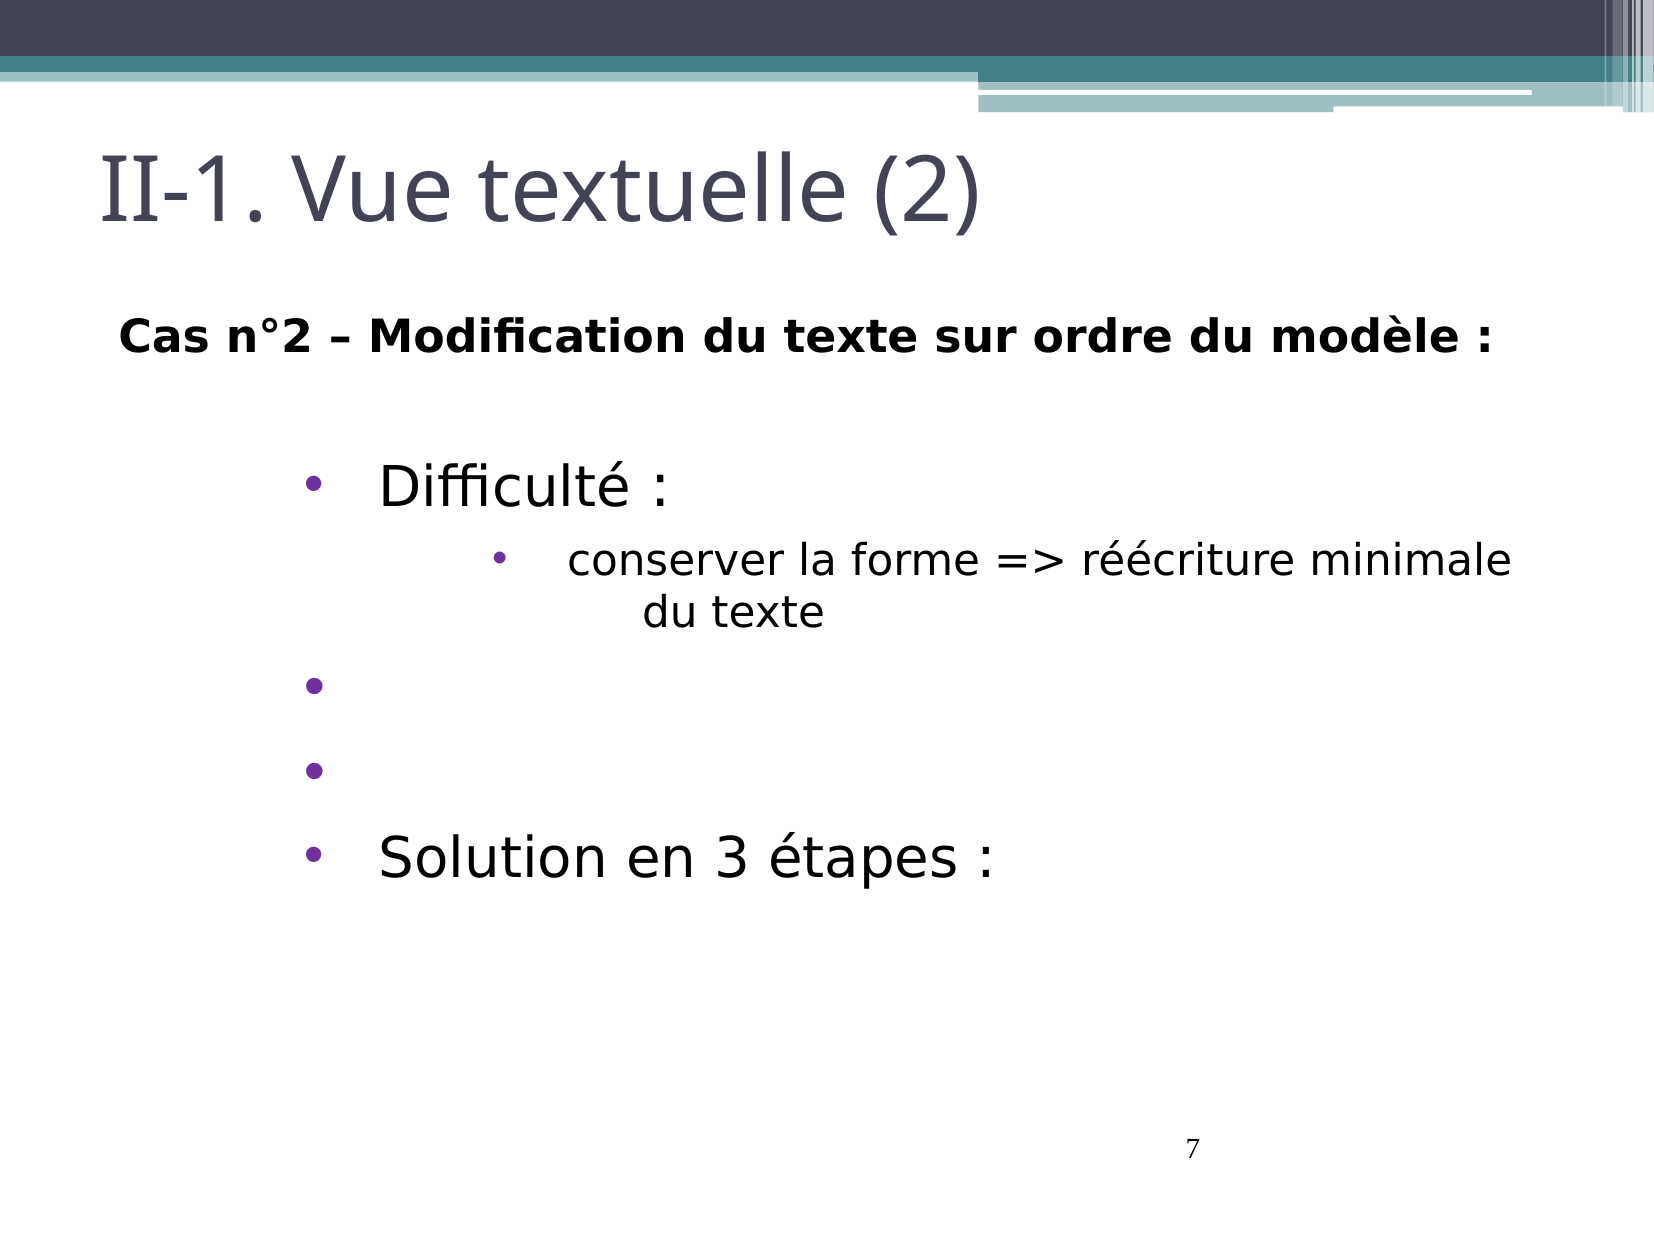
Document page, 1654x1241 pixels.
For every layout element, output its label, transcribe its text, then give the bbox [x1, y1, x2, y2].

title II-1. Vue textuelle (2) [82, 88, 1571, 282]
text_box [1185, 1129, 1571, 1216]
list Cas n°2 – Modification du texte sur ordre du modèle : Difficulté : conserver la forme => réécriture minimale du texte Solution en 3 étapes : [62, 297, 1551, 1114]
